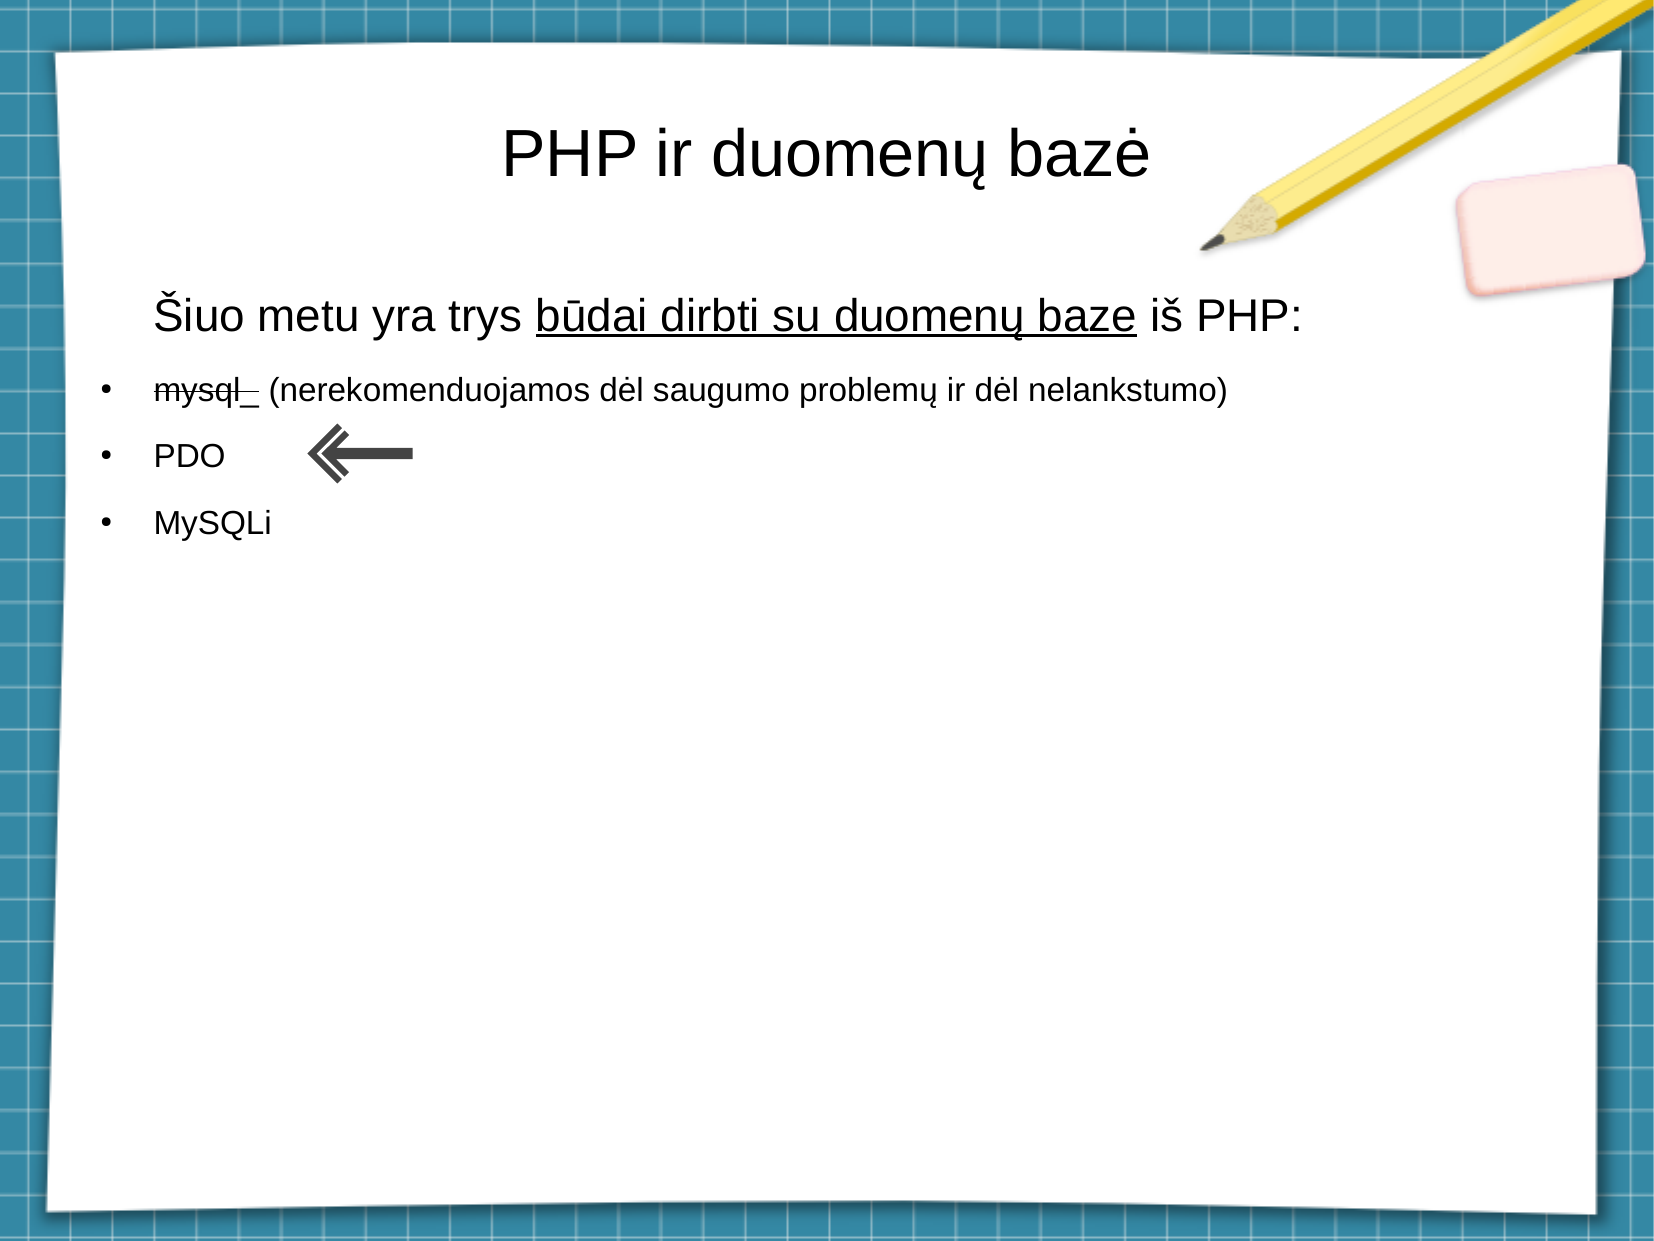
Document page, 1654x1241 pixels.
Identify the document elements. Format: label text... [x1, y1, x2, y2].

list Šiuo metu yra trys būdai dirbti su duomenų baze iš PHP: mysql_ (nerekomenduojamos dėl saugumo problemų ir dėl nelankstumo) PDO MySQLi [82, 290, 1571, 1010]
picture [0, 0, 1654, 1241]
title PHP ir duomenų bazė [82, 49, 1571, 257]
